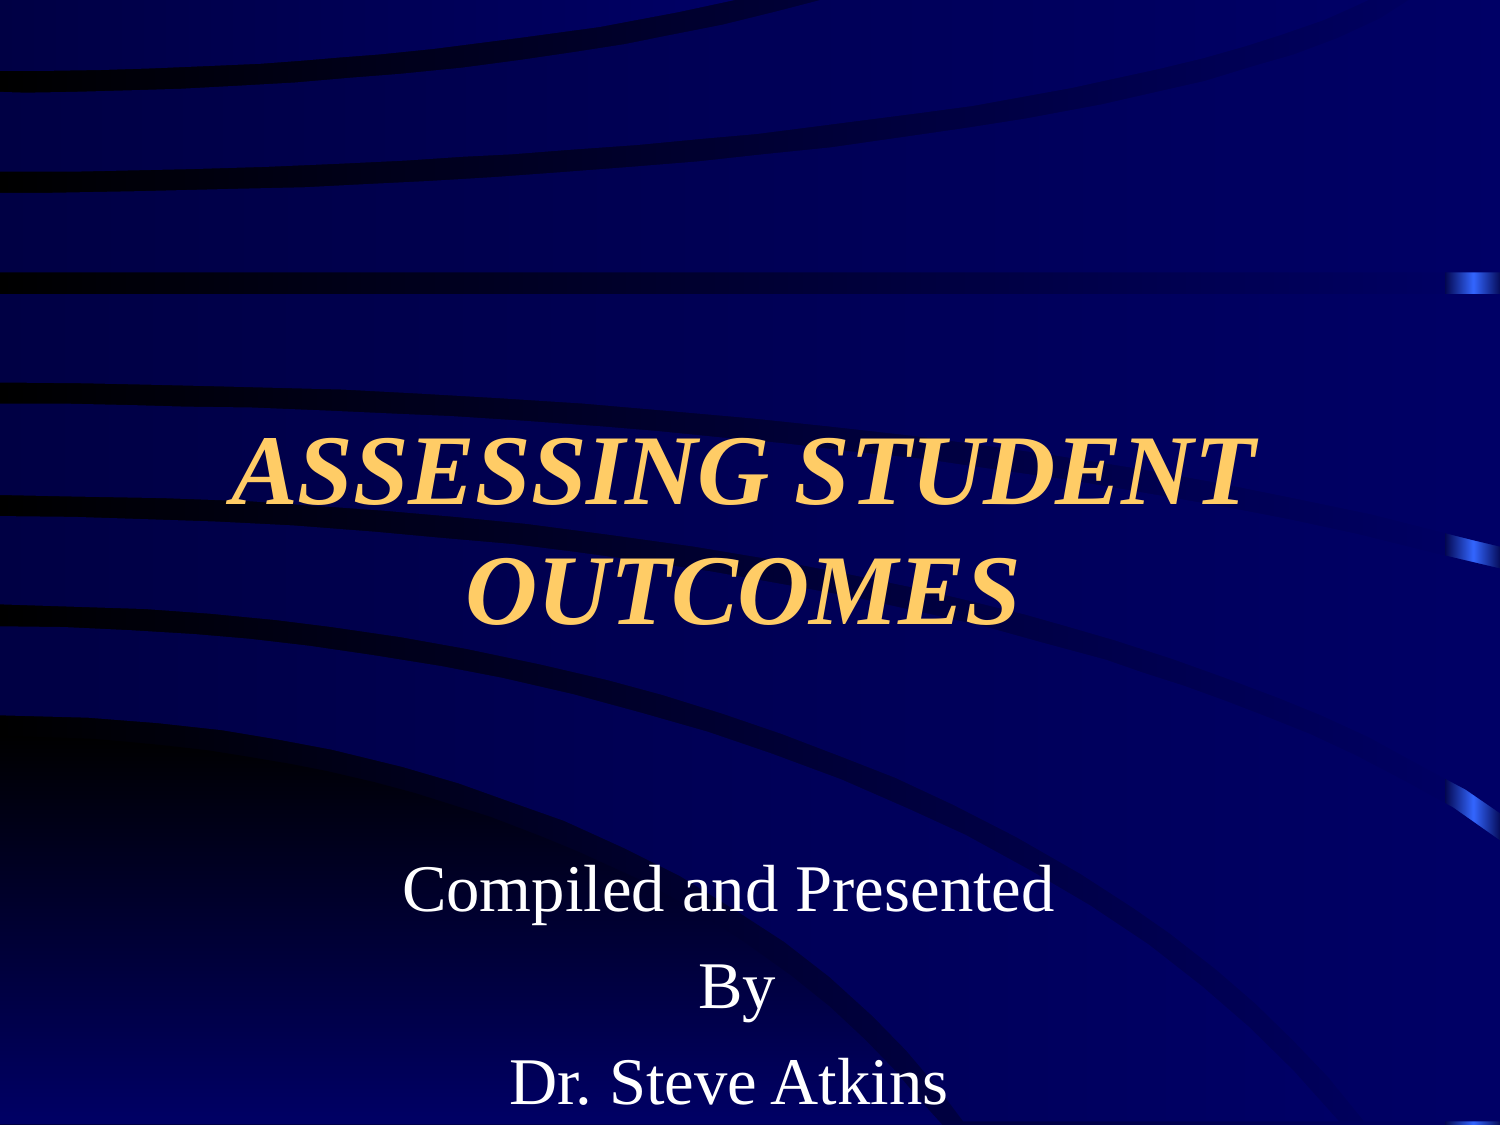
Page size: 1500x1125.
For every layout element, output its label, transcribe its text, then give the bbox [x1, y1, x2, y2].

title ASSESSING STUDENT OUTCOMES [112, 249, 1375, 801]
subtitle Compiled and Presented By Dr. Steve Atkins [212, 837, 1263, 1125]
